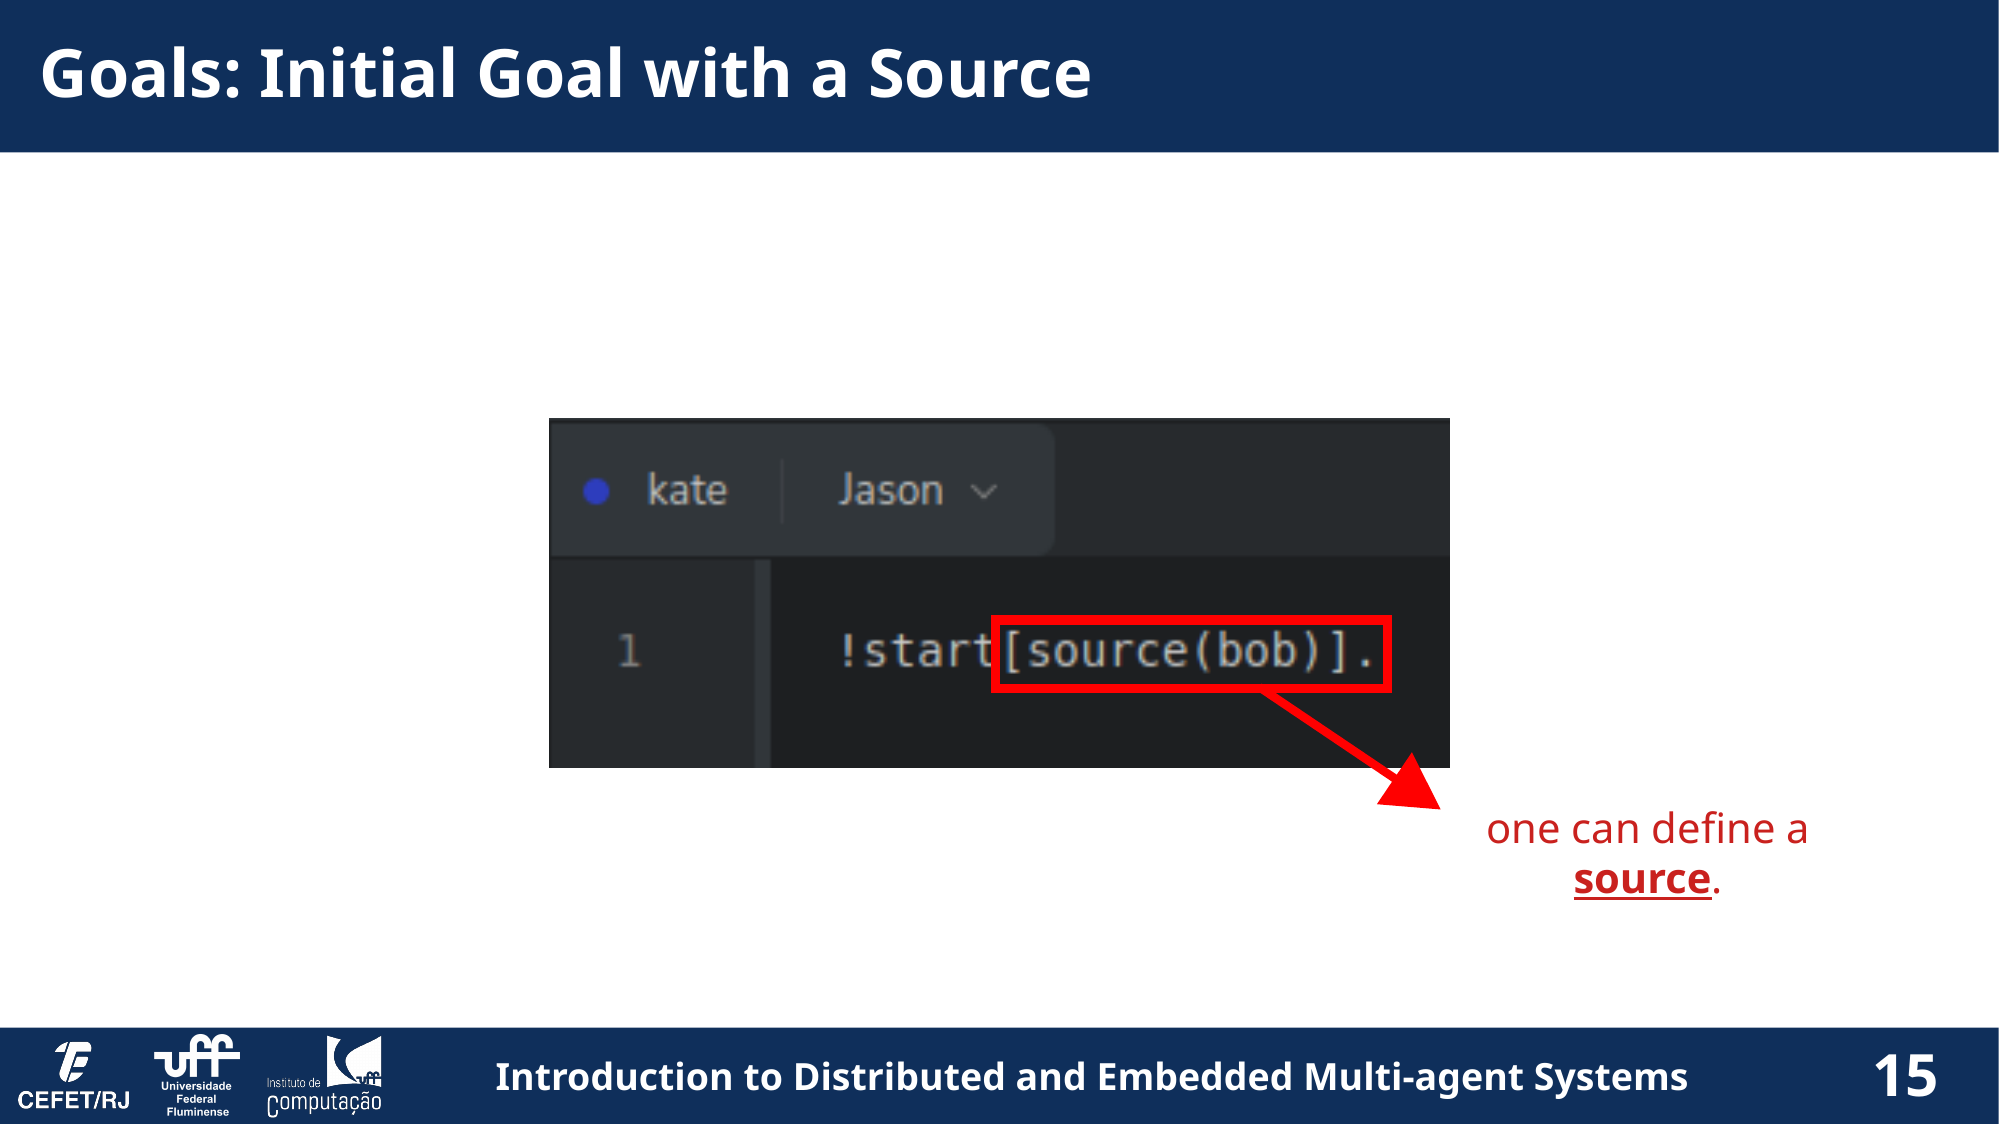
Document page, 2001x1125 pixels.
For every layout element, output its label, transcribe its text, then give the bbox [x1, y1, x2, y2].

picture [18, 1021, 129, 1125]
text_box one can define a source. [1430, 794, 1867, 910]
picture [1000, 625, 1383, 684]
picture [265, 1033, 383, 1118]
picture [153, 1033, 241, 1121]
picture [549, 418, 1450, 768]
text_box Goals: Initial Goal with a Source [25, 23, 1999, 119]
text_box [1256, 683, 1441, 810]
